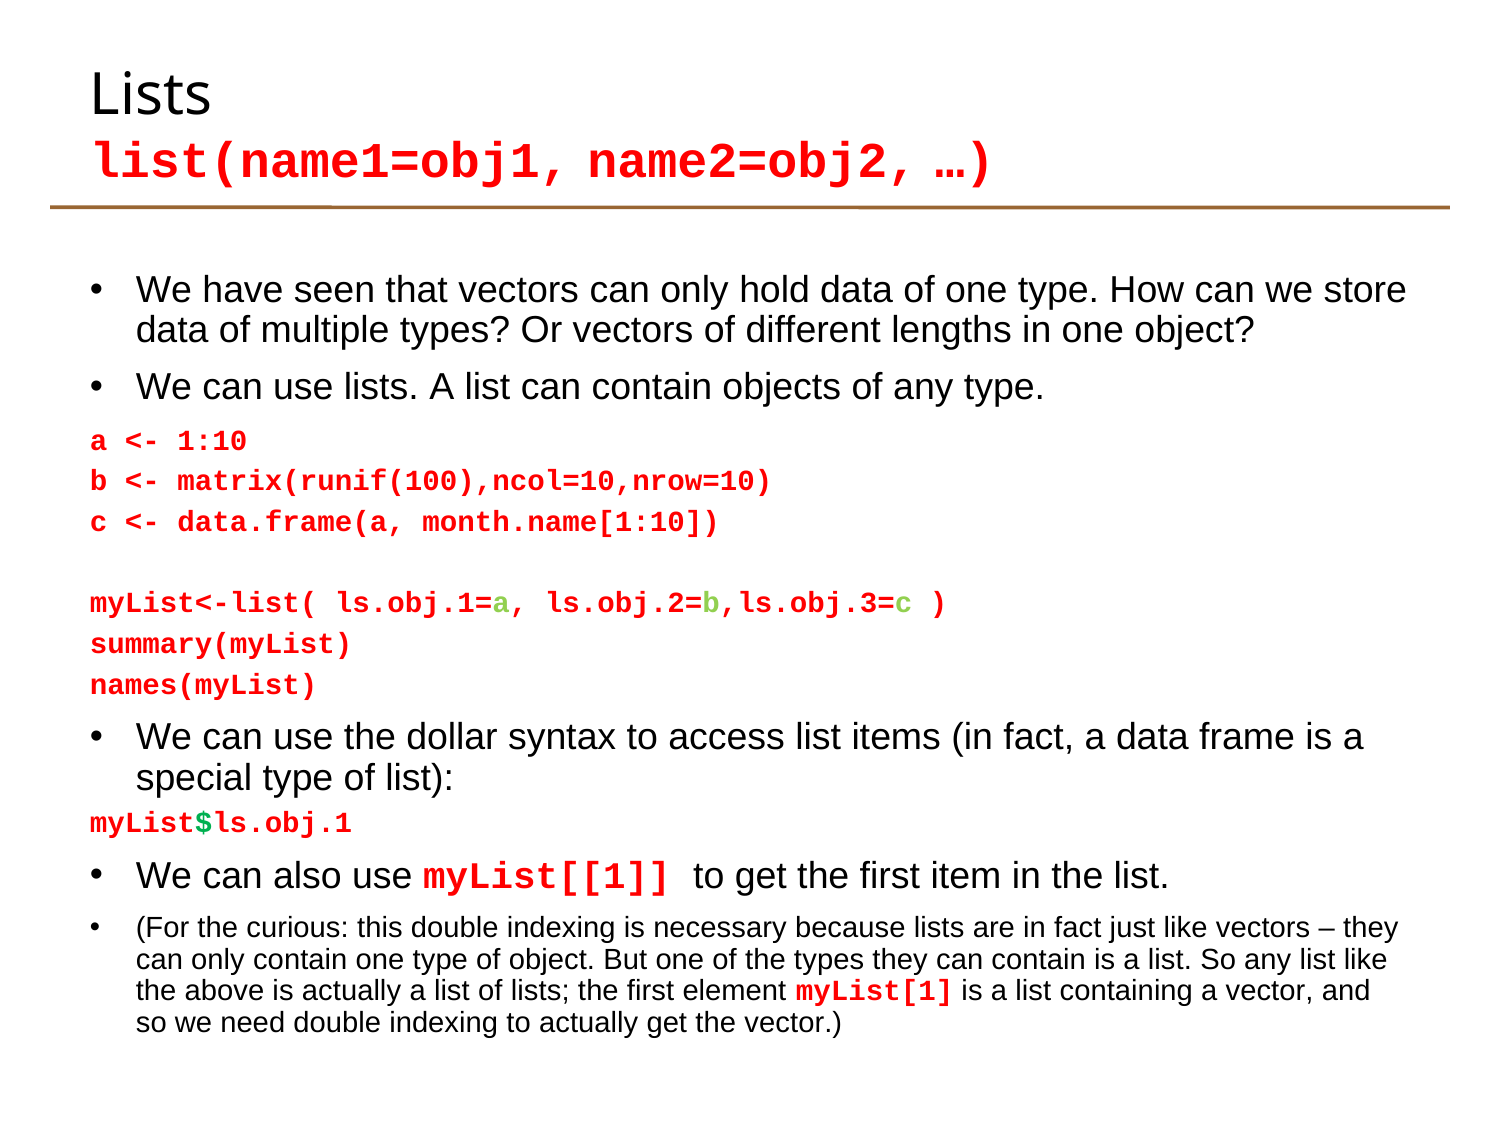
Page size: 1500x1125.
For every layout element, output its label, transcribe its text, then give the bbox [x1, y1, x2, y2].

text_box We have seen that vectors can only hold data of one type. How can we store data of multiple types? Or vectors of different lengths in one object? We can use lists. A list can contain objects of any type. a <- 1:10 b <- matrix(runif(100),ncol=10,nrow=10) c <- data.frame(a, month.name[1:10]) myList<-list( ls.obj.1=a, ls.obj.2=b,ls.obj.3=c ) summary(myList) names(myList) We can use the dollar syntax to access list items (in fact, a data frame is a special type of list): myList$ls.obj.1 We can also use myList[[1]] to get the first item in the list. (For the curious: this double indexing is necessary because lists are in fact just like vectors – they can only contain one type of object. But one of the types they can contain is a list. So any list like the above is actually a list of lists; the first element myList[1] is a list containing a vector, and so we need double indexing to actually get the vector.) [75, 262, 1426, 1005]
text_box Lists list(name1=obj1, name2=obj2, …) [75, 26, 1425, 215]
